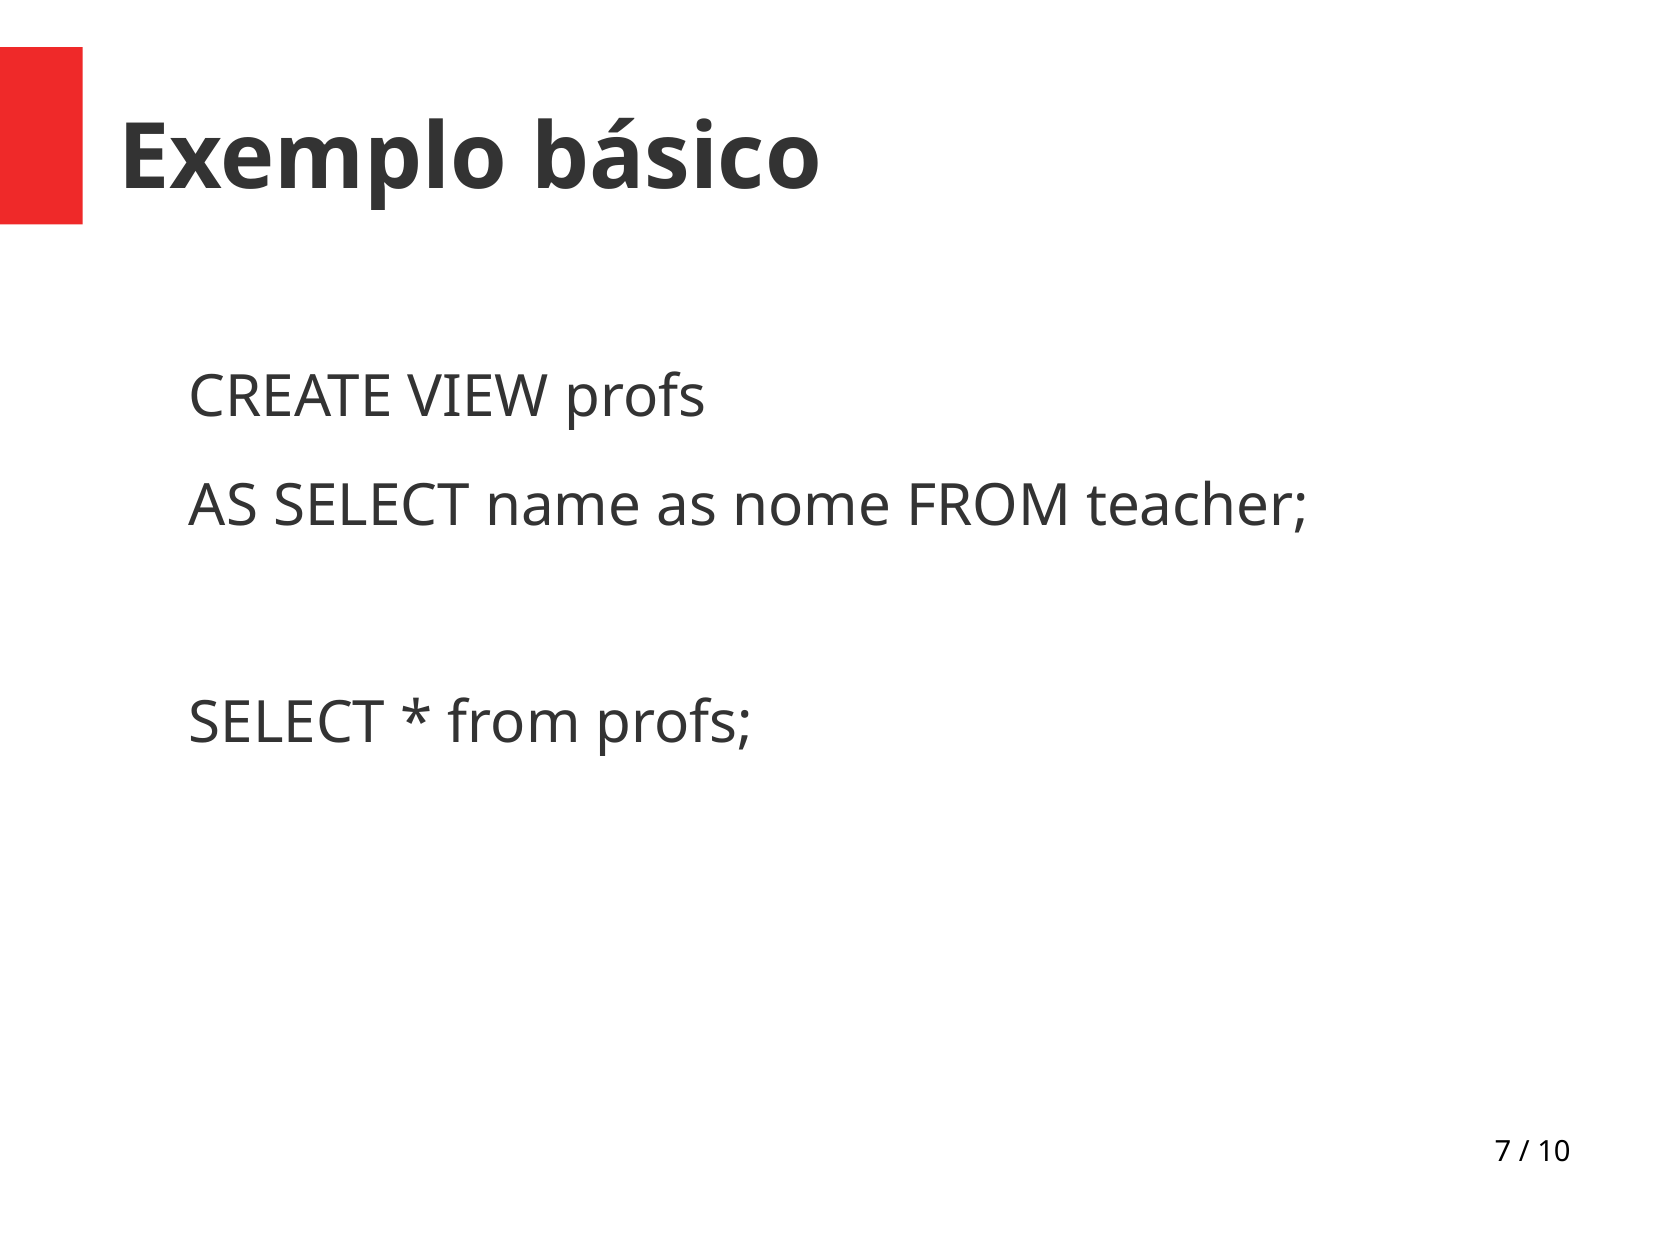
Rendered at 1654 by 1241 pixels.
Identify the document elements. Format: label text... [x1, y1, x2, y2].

list CREATE VIEW profs AS SELECT name as nome FROM teacher; SELECT * from profs; [118, 354, 1536, 1074]
title Exemplo básico [118, 49, 1571, 257]
